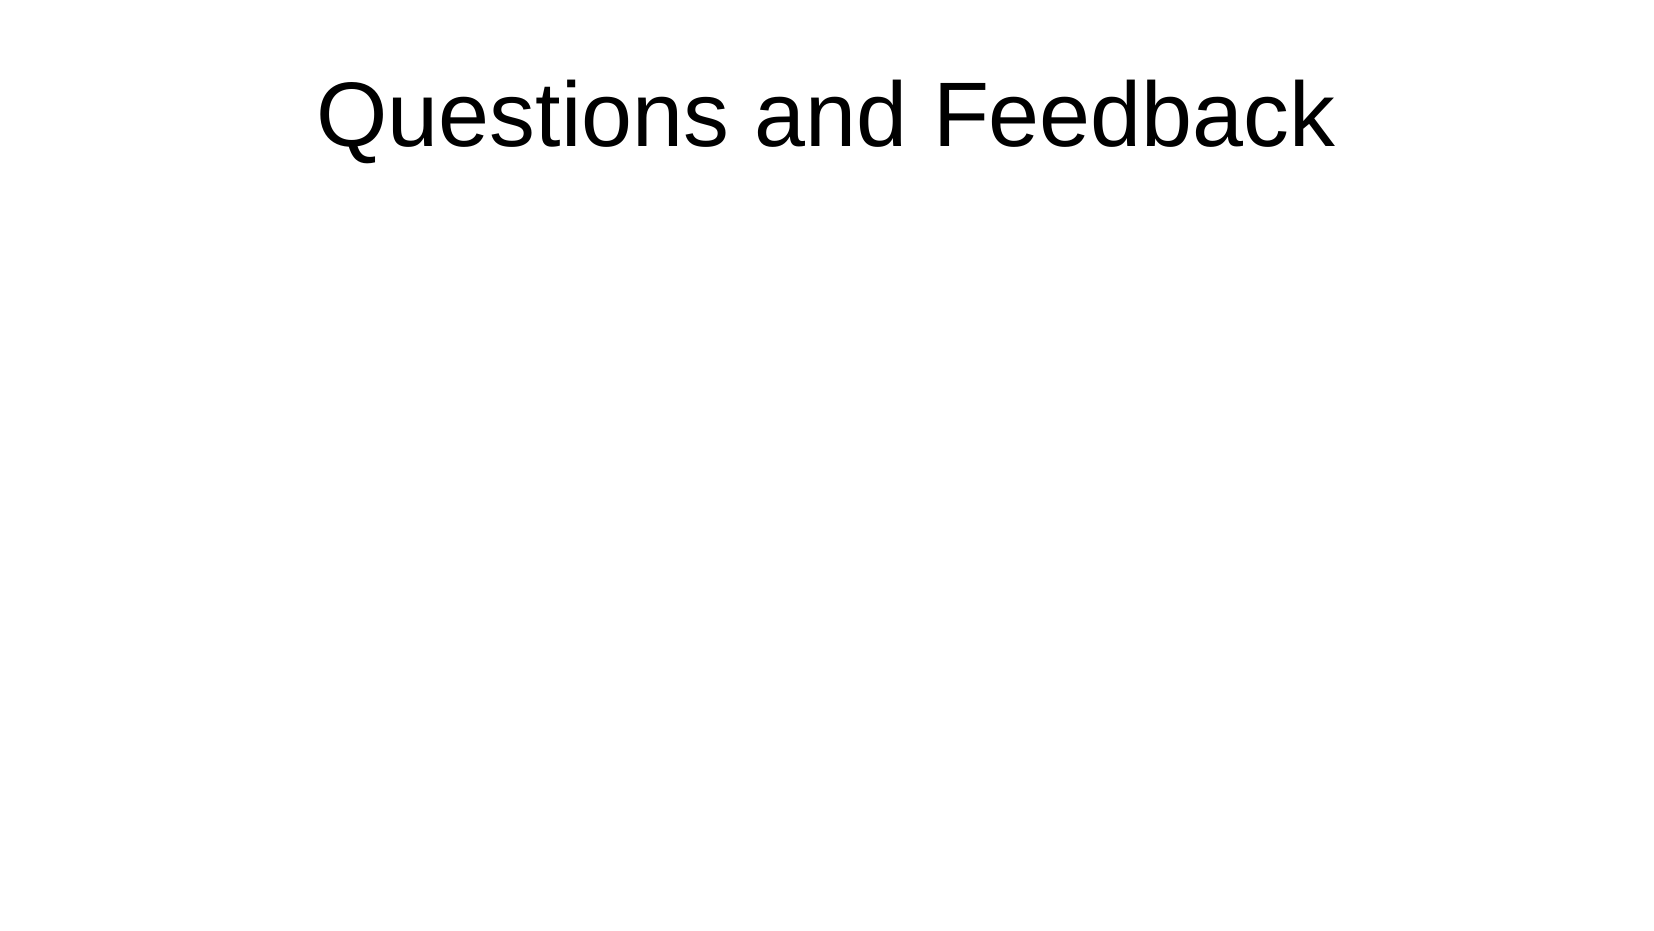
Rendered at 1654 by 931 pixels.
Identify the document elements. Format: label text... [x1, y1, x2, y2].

title Questions and Feedback [82, 37, 1571, 193]
